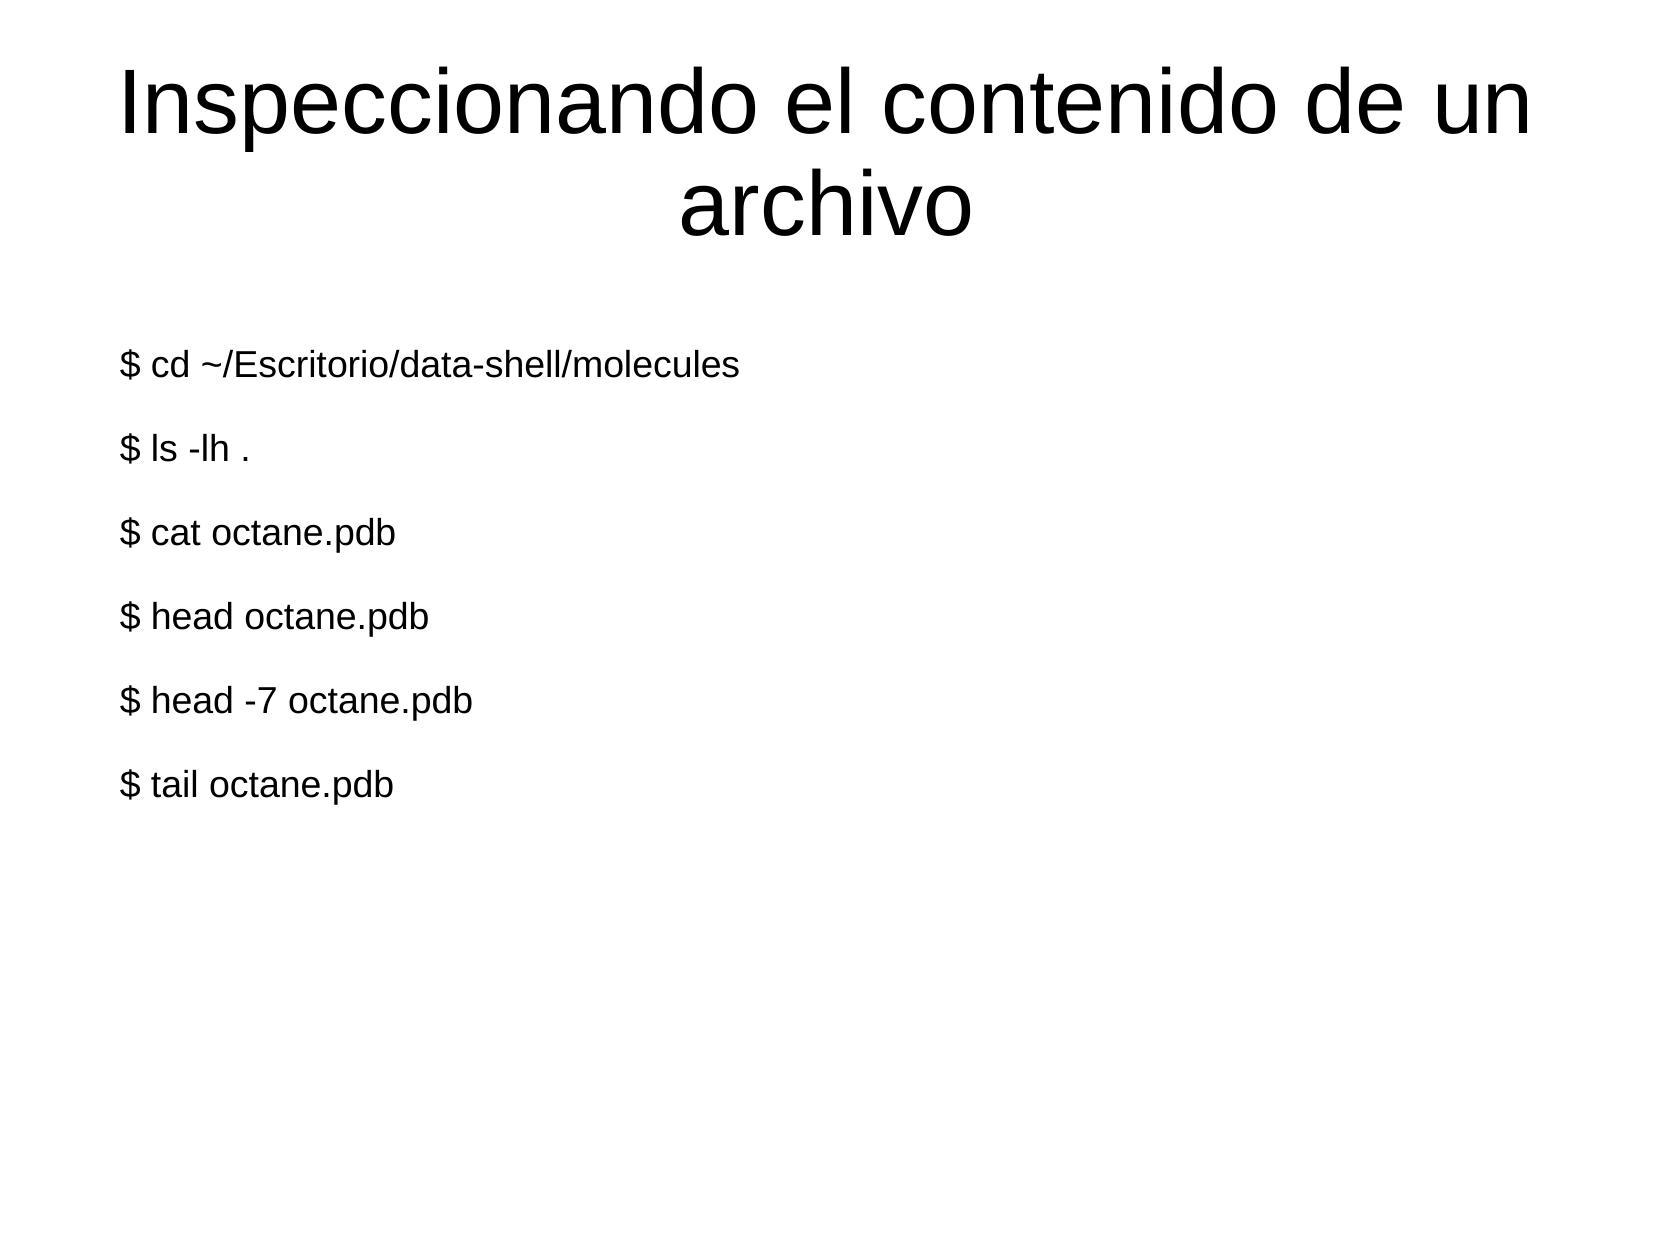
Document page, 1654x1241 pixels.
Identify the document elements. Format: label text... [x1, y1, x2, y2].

text_box $ cd ~/Escritorio/data-shell/molecules $ ls -lh . $ cat octane.pdb $ head octane.pdb $ head -7 octane.pdb $ tail octane.pdb [105, 336, 1486, 897]
title Inspeccionando el contenido de un archivo [82, 49, 1571, 257]
